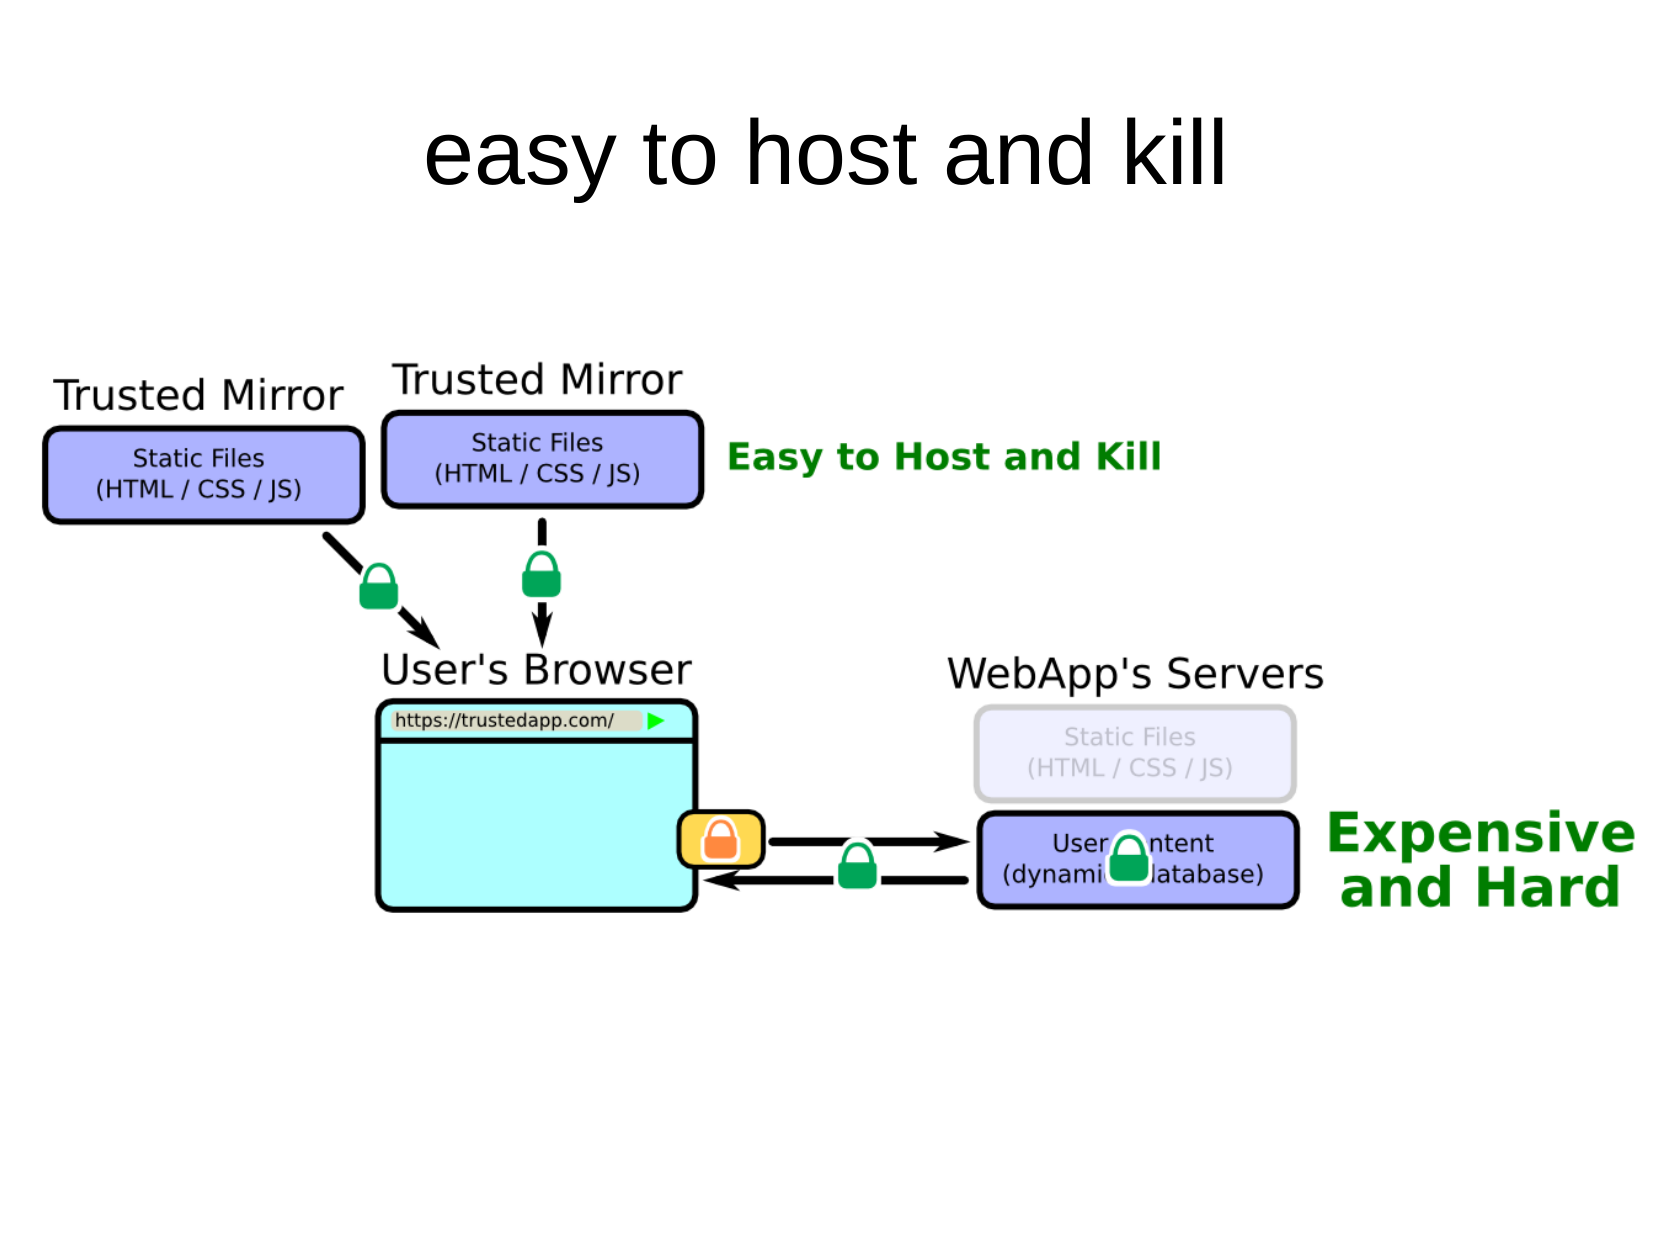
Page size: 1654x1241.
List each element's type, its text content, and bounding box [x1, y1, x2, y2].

picture [4, 315, 1654, 961]
title easy to host and kill [82, 49, 1571, 257]
